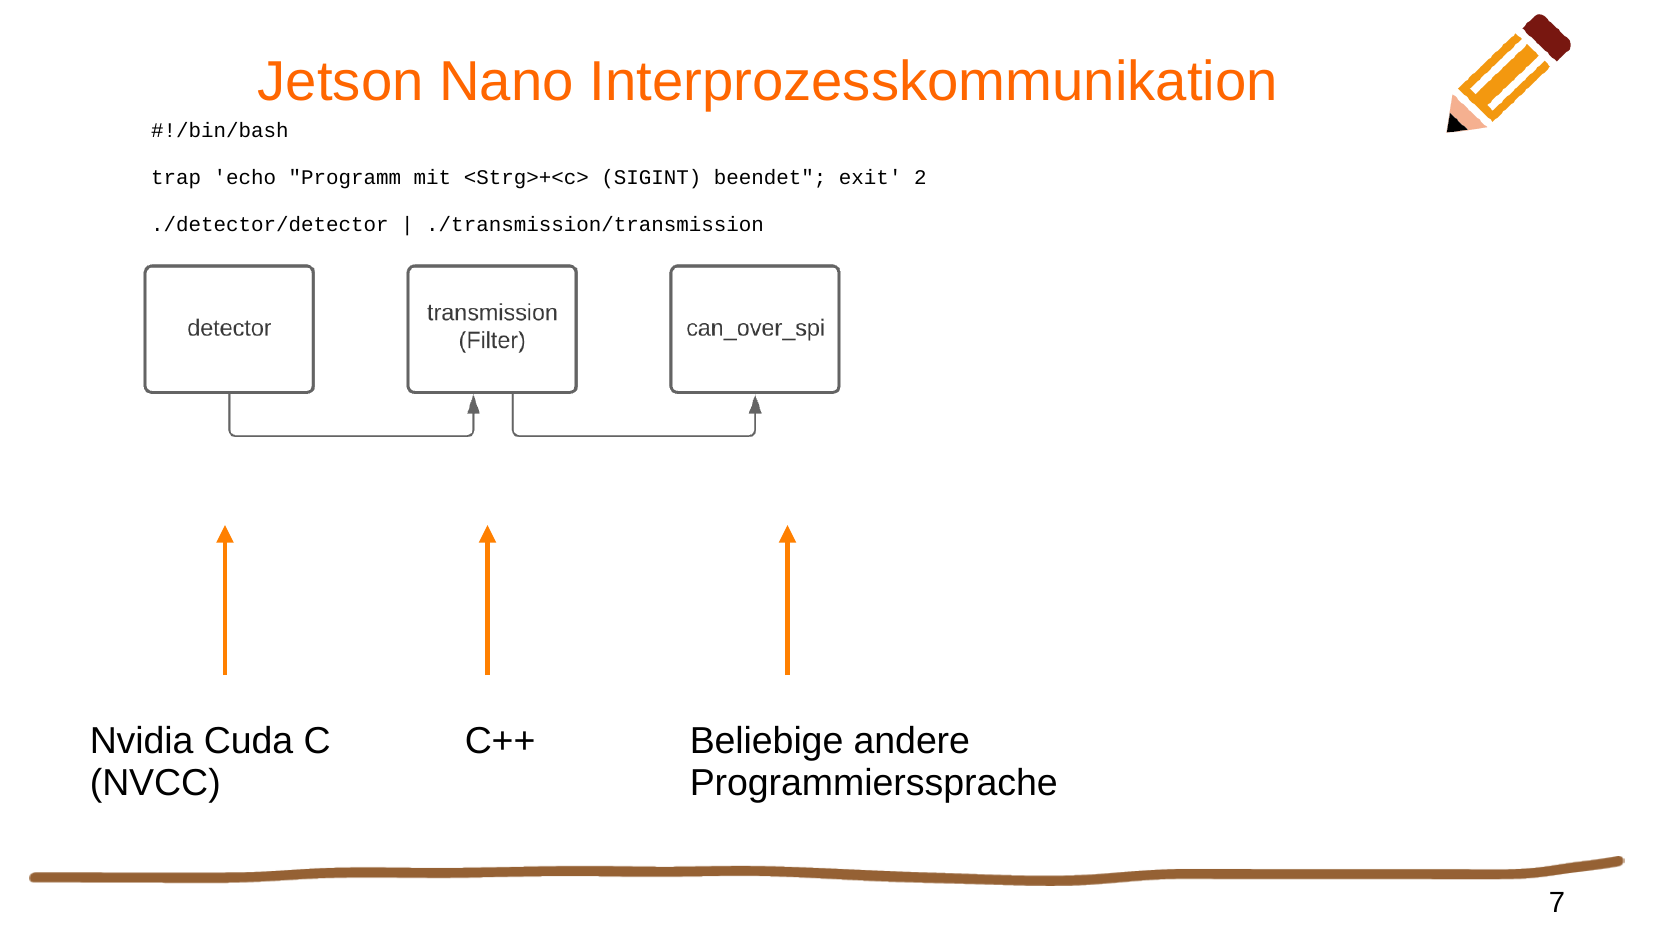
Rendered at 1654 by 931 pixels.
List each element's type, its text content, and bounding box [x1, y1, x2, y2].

text_box Nvidia Cuda C (NVCC) [75, 712, 346, 812]
text_box #!/bin/bash trap 'echo "Programm mit <Strg>+<c> (SIGINT) beendet"; exit' 2 ./detector/detector | ./transmission/transmission [136, 112, 941, 269]
title Jetson Nano Interprozesskommunikation [88, 29, 1447, 133]
picture [75, 186, 941, 526]
picture [29, 856, 1625, 886]
picture [1446, 14, 1571, 133]
text_box C++ [450, 712, 551, 770]
text_box Beliebige andere Programmierssprache [675, 712, 1073, 812]
